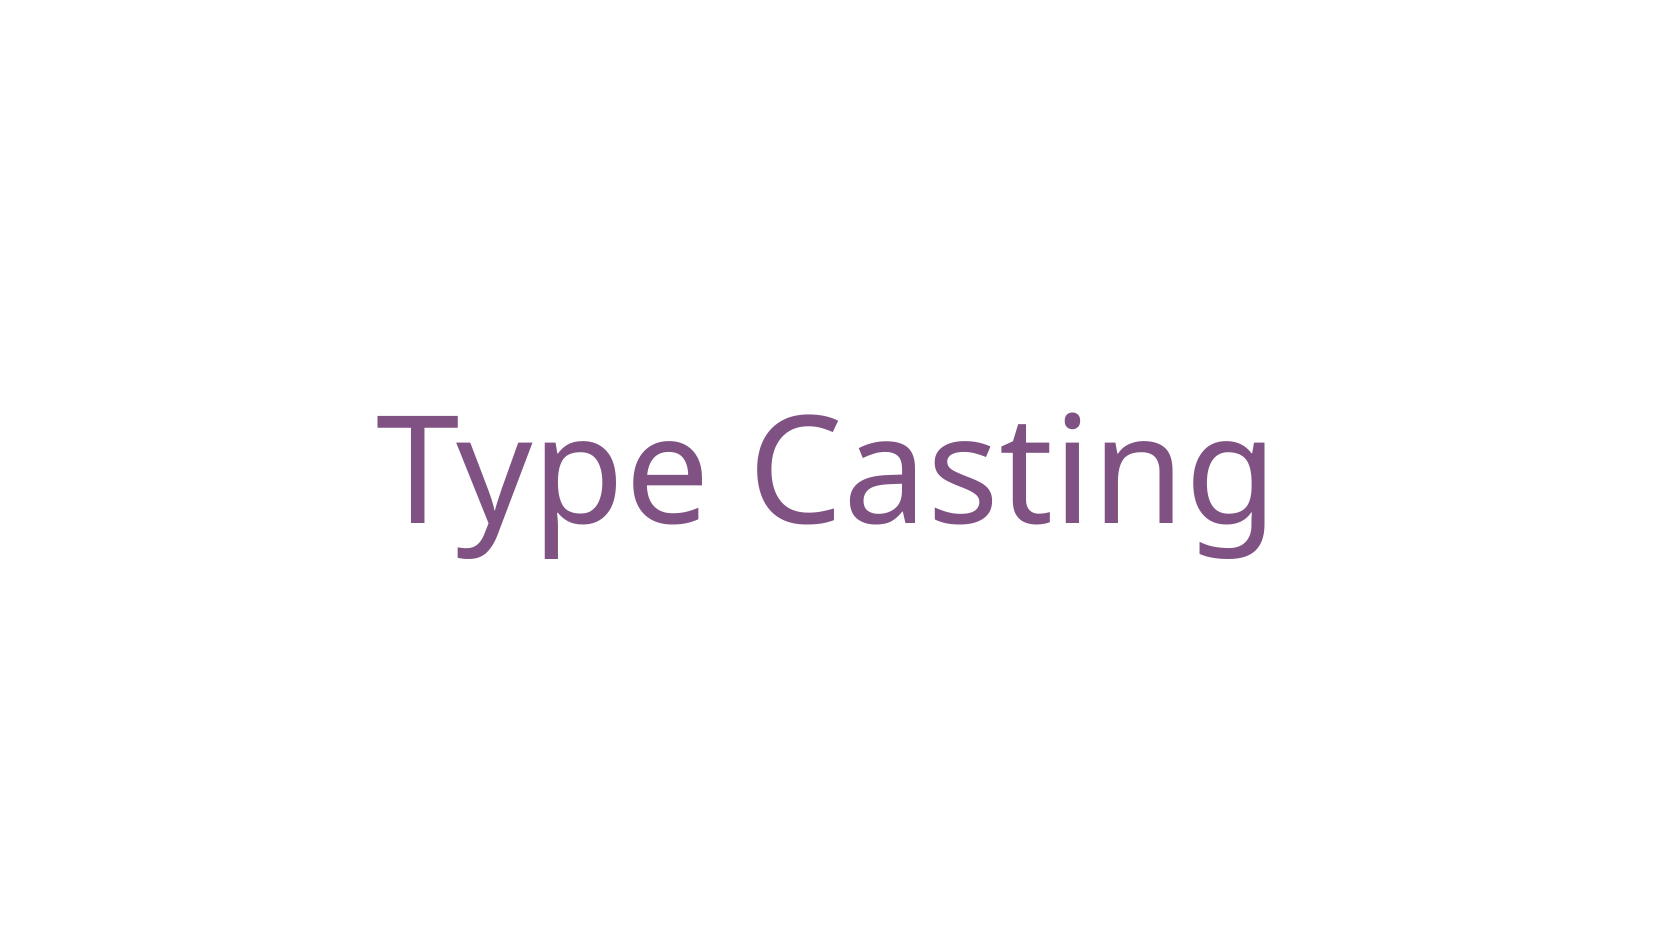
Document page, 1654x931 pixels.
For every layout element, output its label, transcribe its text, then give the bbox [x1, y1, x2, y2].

subtitle Type Casting [82, 105, 1571, 826]
